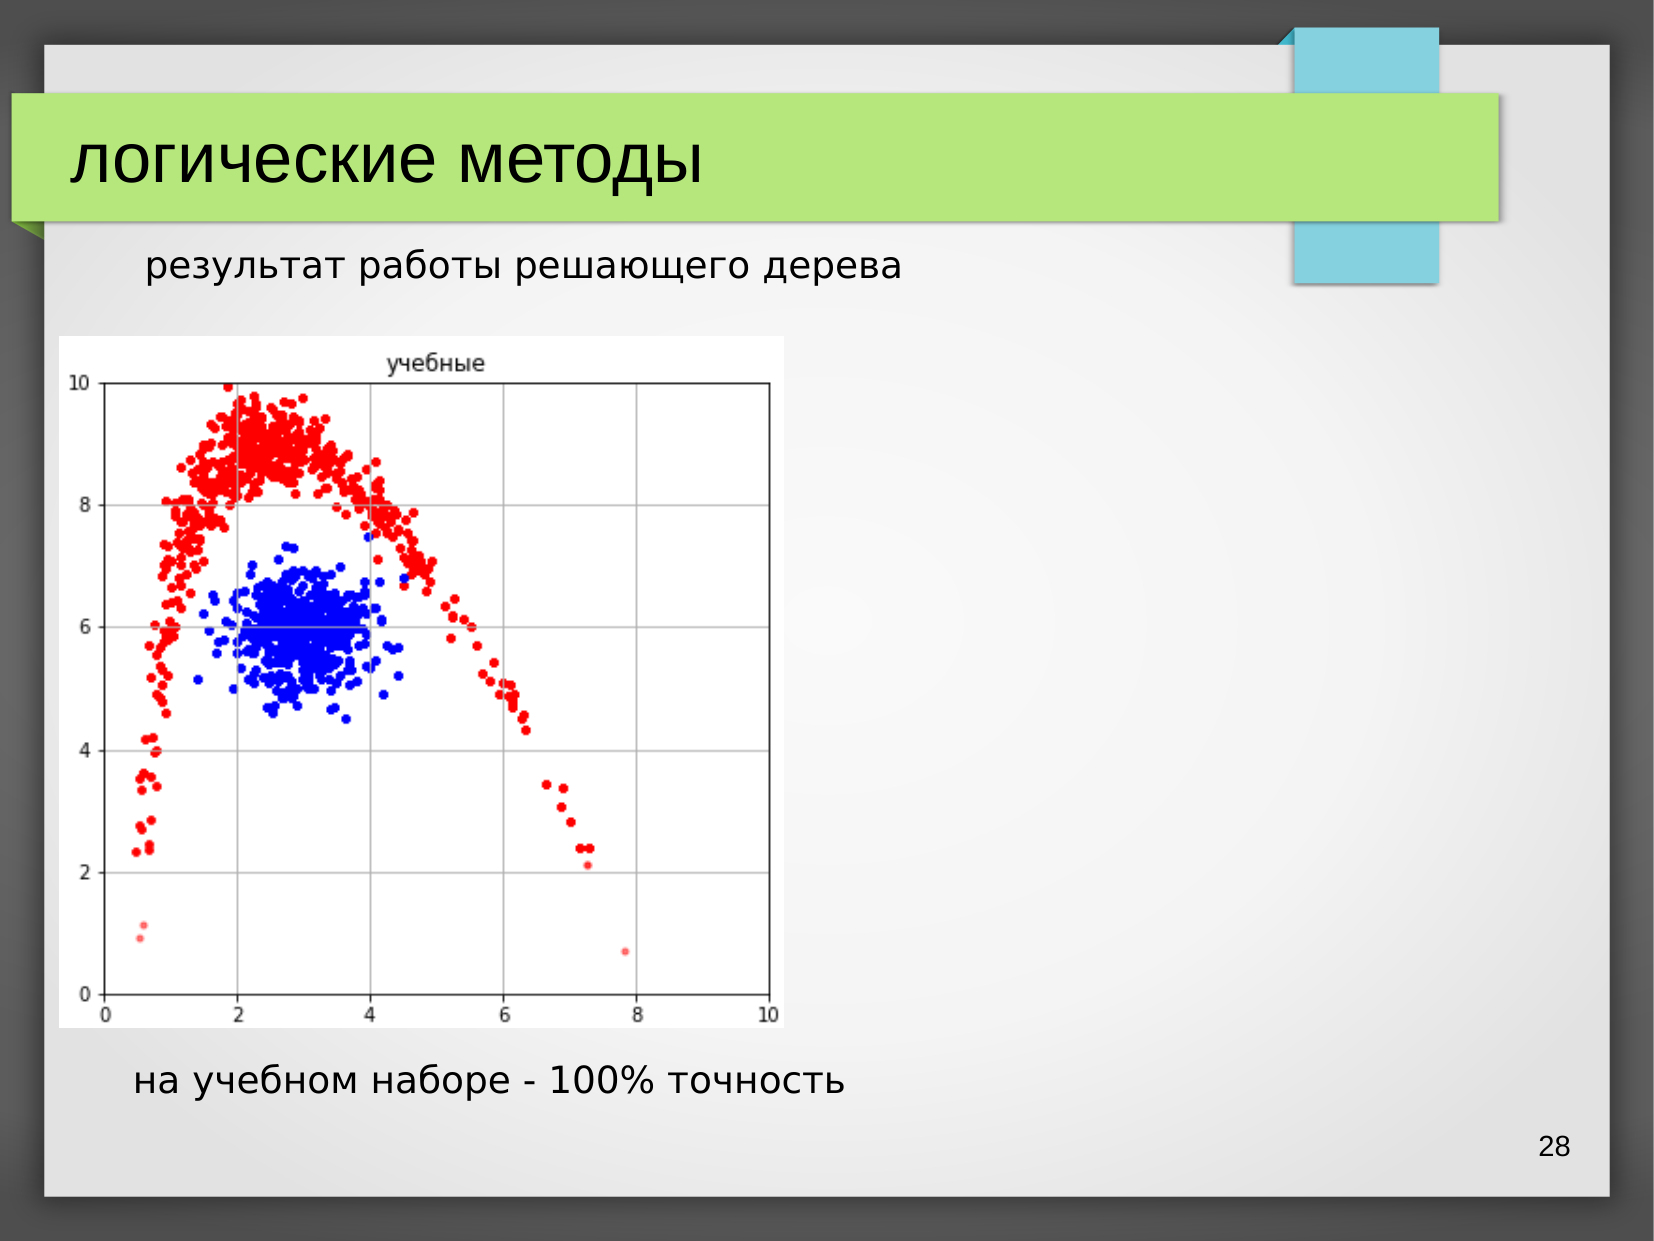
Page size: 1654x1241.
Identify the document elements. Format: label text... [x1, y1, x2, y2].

picture [0, 0, 1654, 1241]
text_box на учебном наборе - 100% точность [118, 1051, 886, 1110]
text_box результат работы решающего дерева [129, 236, 1123, 295]
title логические методы [70, 118, 1205, 199]
